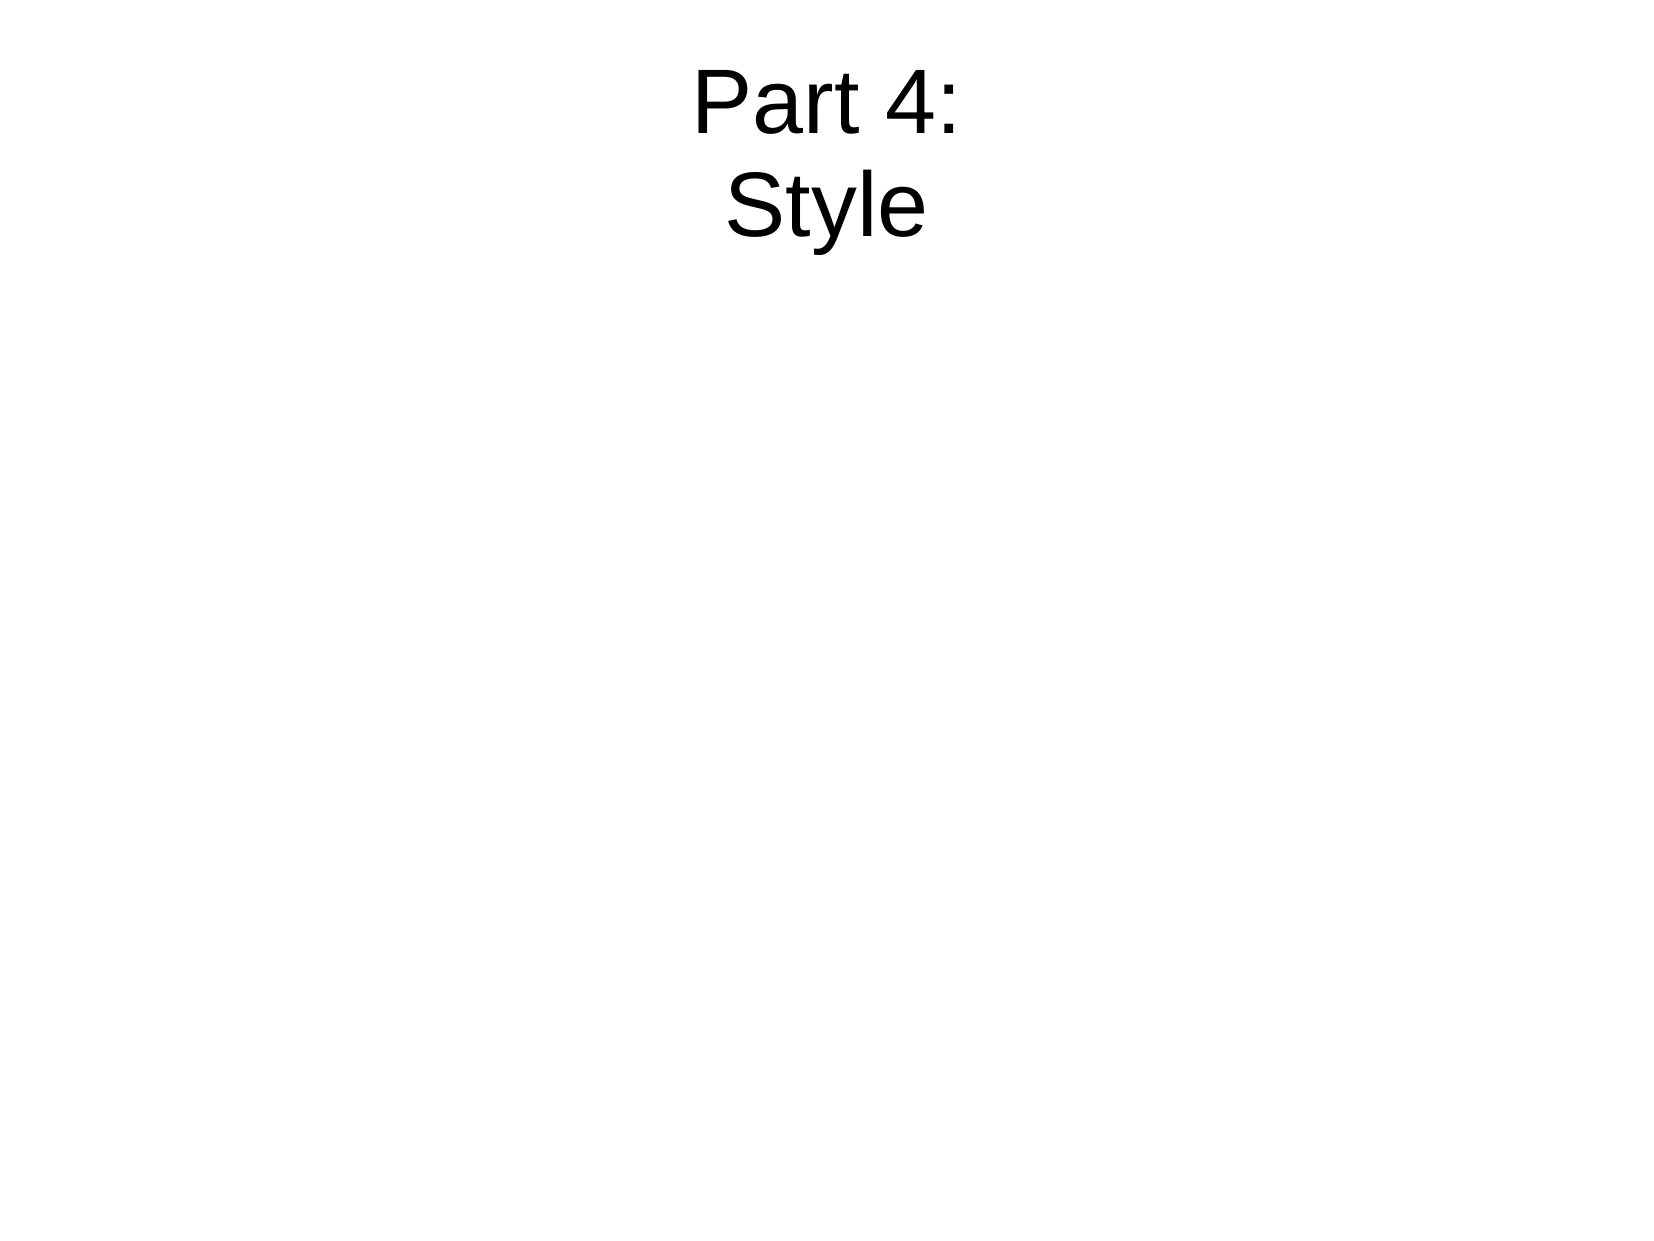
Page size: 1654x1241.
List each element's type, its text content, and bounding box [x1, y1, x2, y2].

title Part 4: Style [82, 45, 1571, 261]
